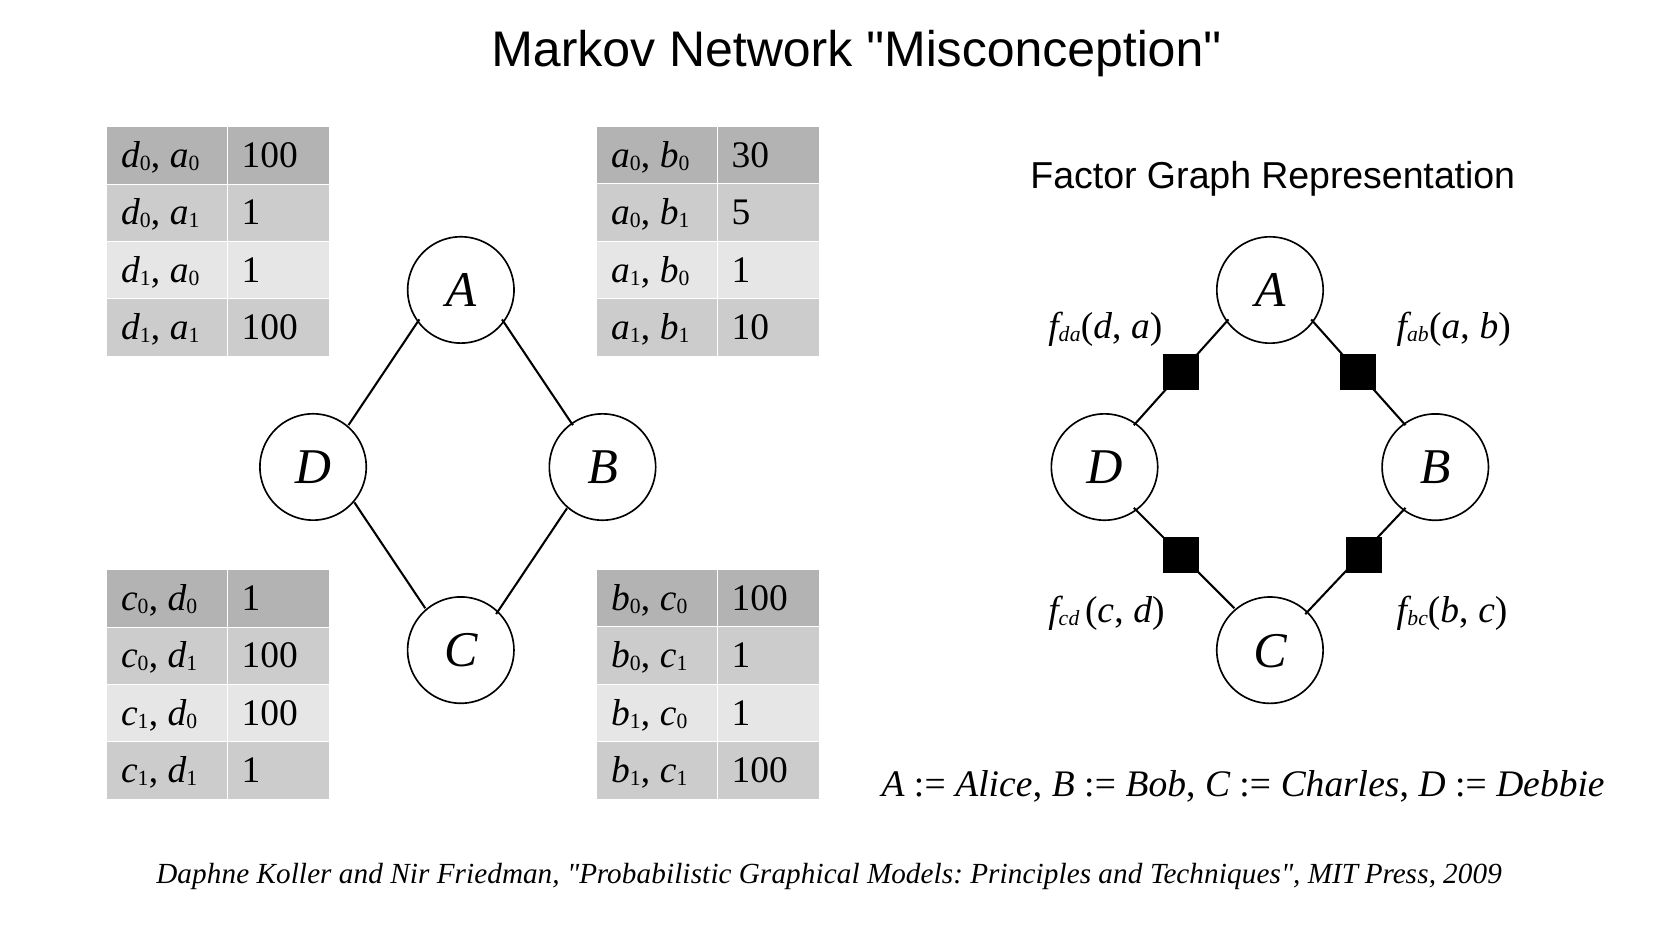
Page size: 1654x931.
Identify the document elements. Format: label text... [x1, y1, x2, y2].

text_box A [1216, 236, 1324, 344]
table_header a0, b0 [597, 127, 717, 183]
table_cell b0, c1 [597, 627, 717, 684]
table_cell d1, a0 [107, 242, 227, 298]
text_box B [1382, 413, 1489, 521]
table_cell 1 [718, 627, 819, 684]
table_cell a0, b1 [597, 184, 717, 241]
table_header 30 [718, 127, 819, 183]
table_cell d1, a1 [107, 299, 227, 356]
table_cell 1 [228, 742, 329, 799]
text_box A := Alice, B := Bob, C := Charles, D := Debbie [866, 755, 1630, 815]
table_cell 100 [228, 685, 329, 741]
table_cell d0, a1 [107, 185, 227, 241]
table_cell 1 [718, 242, 819, 298]
text_box C [407, 596, 514, 704]
text_box fbc(b, c) [1381, 581, 1524, 638]
table_header 100 [718, 570, 819, 626]
table_cell 100 [228, 299, 329, 356]
table_cell 1 [228, 242, 329, 298]
text_box B [549, 413, 656, 521]
title Markov Network "Misconception" [354, 11, 1359, 87]
text_box fab(a, b) [1381, 297, 1526, 355]
table_header 1 [228, 570, 329, 627]
text_box [1163, 354, 1199, 390]
text_box fcd (c, d) [1033, 581, 1180, 638]
table_cell 1 [718, 685, 819, 741]
text_box Factor Graph Representation [1015, 147, 1531, 205]
table_cell 100 [228, 628, 329, 684]
table_cell a1, b0 [597, 242, 717, 298]
table_header 100 [228, 127, 329, 184]
table_cell b1, c1 [597, 742, 717, 799]
text_box [1340, 354, 1376, 390]
text_box D [1051, 413, 1158, 521]
table_header d0, a0 [107, 127, 227, 184]
text_box [1346, 537, 1382, 573]
text_box [1163, 537, 1199, 573]
text_box A [407, 236, 515, 344]
text_box D [259, 413, 367, 521]
table_cell c1, d0 [107, 685, 227, 741]
table_cell b1, c0 [597, 685, 717, 741]
table_cell 10 [718, 299, 819, 356]
table_cell a1, b1 [597, 299, 717, 356]
text_box Daphne Koller and Nir Friedman, "Probabilistic Graphical Models: Principles and Techniques", MIT Press, 2009 [141, 850, 1519, 907]
text_box fda(d, a) [1033, 297, 1178, 355]
table_cell 1 [228, 185, 329, 241]
text_box C [1216, 596, 1324, 704]
table_cell 100 [718, 742, 819, 799]
table_header c0, d0 [107, 570, 227, 627]
table_cell c1, d1 [107, 742, 227, 799]
table_cell 5 [718, 184, 819, 241]
table_header b0, c0 [597, 570, 717, 626]
table_cell c0, d1 [107, 628, 227, 684]
